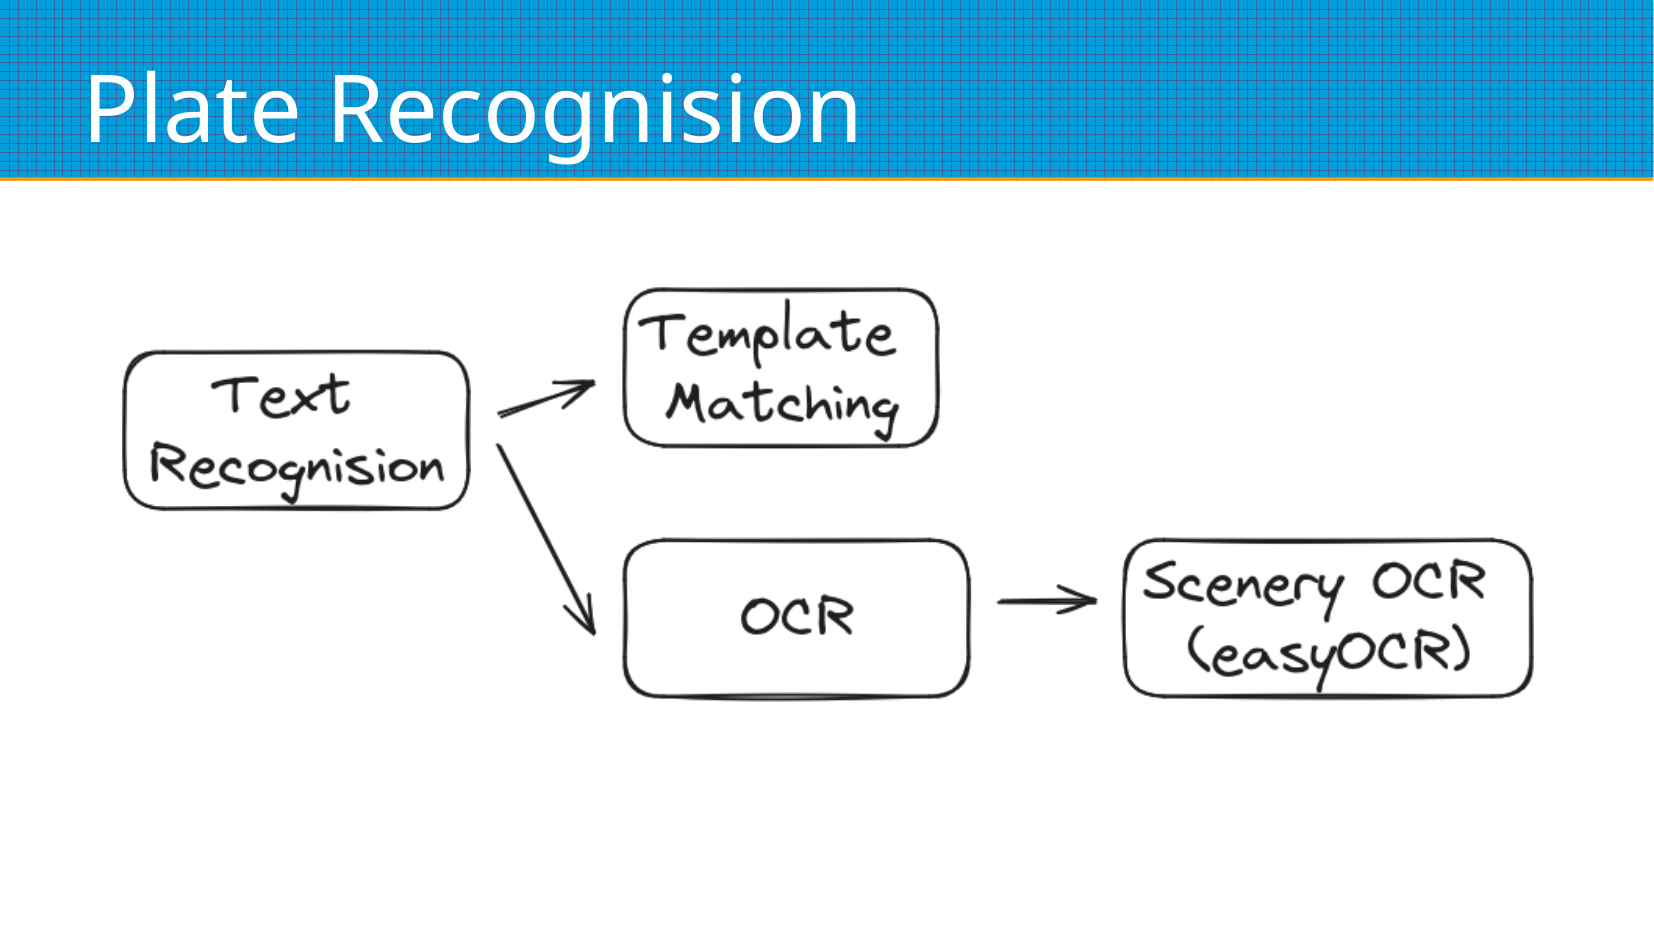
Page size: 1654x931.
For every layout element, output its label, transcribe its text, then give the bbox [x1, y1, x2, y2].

picture [110, 275, 1548, 713]
title Plate Recognision [82, 14, 1571, 171]
